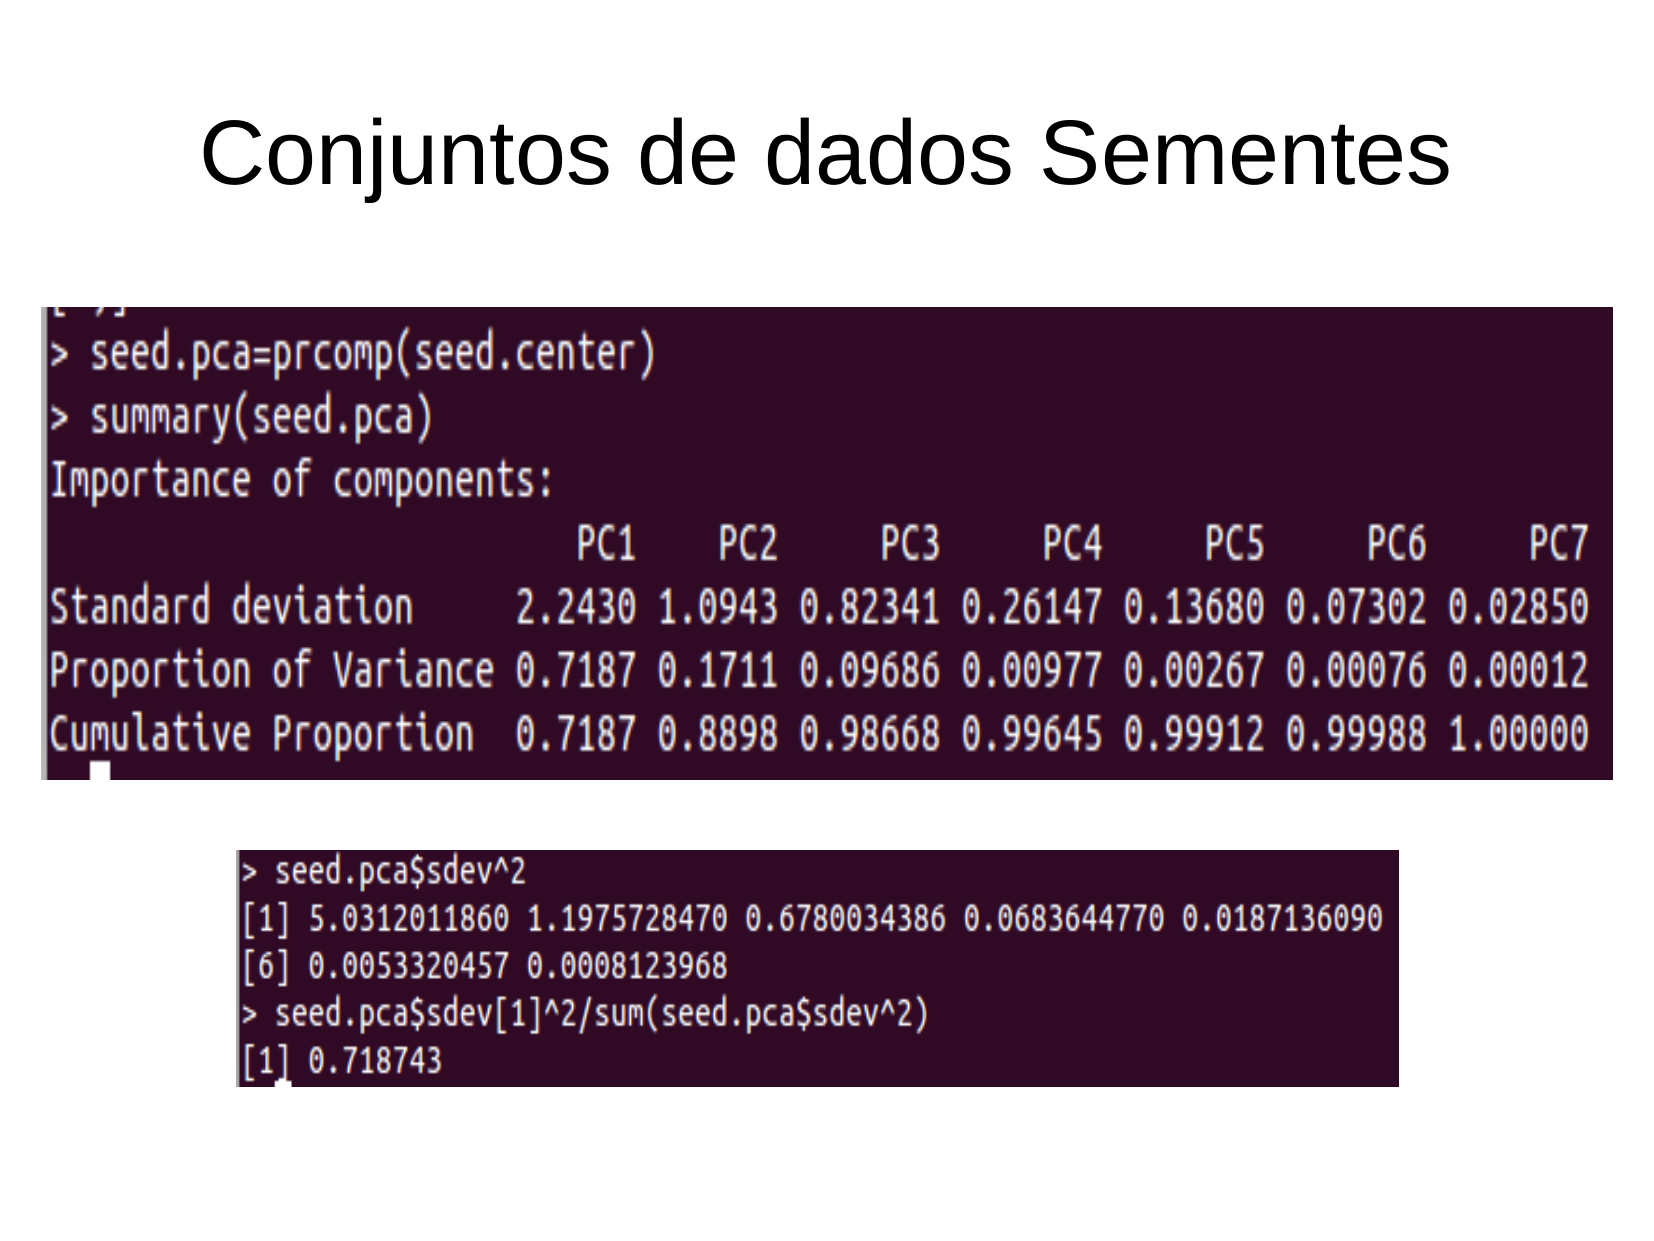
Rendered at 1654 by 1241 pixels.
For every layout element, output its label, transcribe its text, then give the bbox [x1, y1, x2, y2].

picture [236, 850, 1399, 1087]
picture [41, 307, 1613, 780]
title Conjuntos de dados Sementes [82, 49, 1571, 257]
